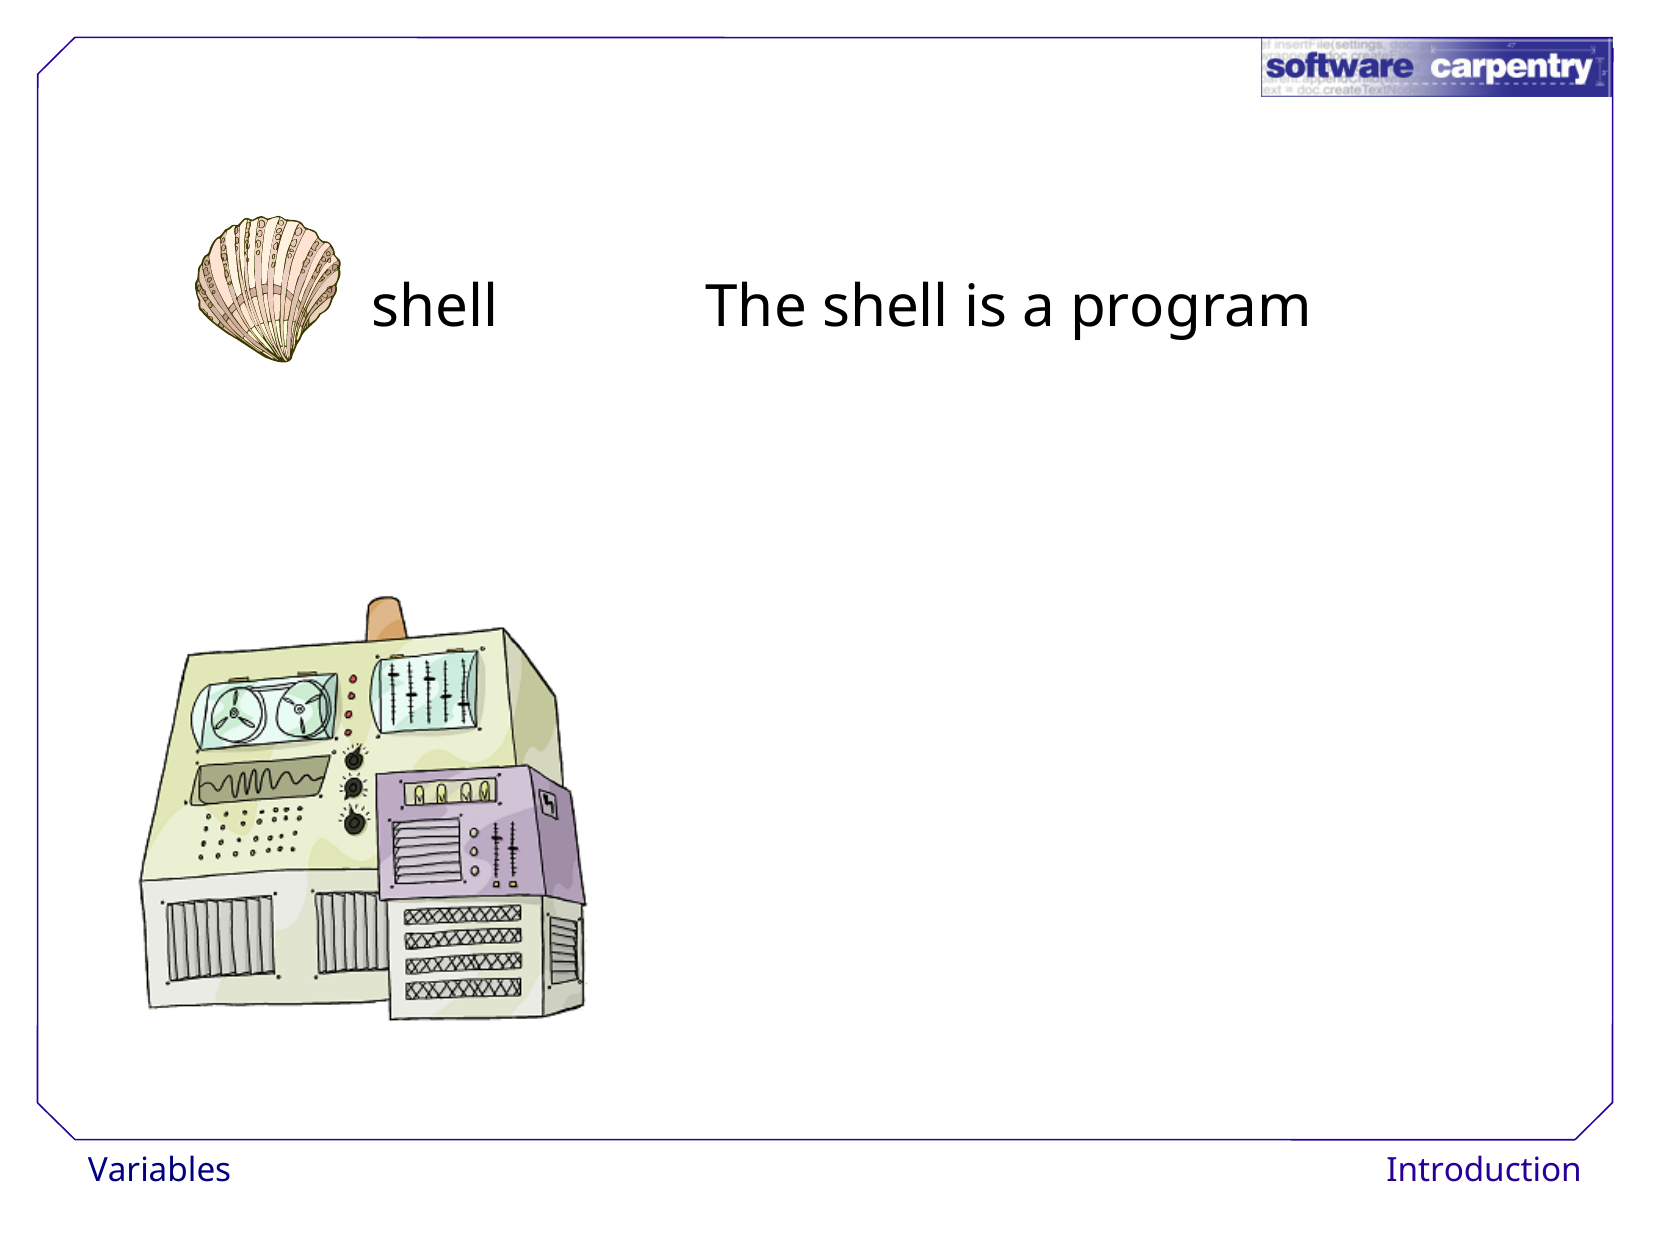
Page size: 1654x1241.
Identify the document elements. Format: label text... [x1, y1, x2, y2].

text_box The shell is a program [690, 225, 1478, 347]
picture [193, 213, 343, 367]
picture [1261, 39, 1613, 97]
picture [89, 548, 647, 1055]
text_box shell [343, 225, 588, 347]
